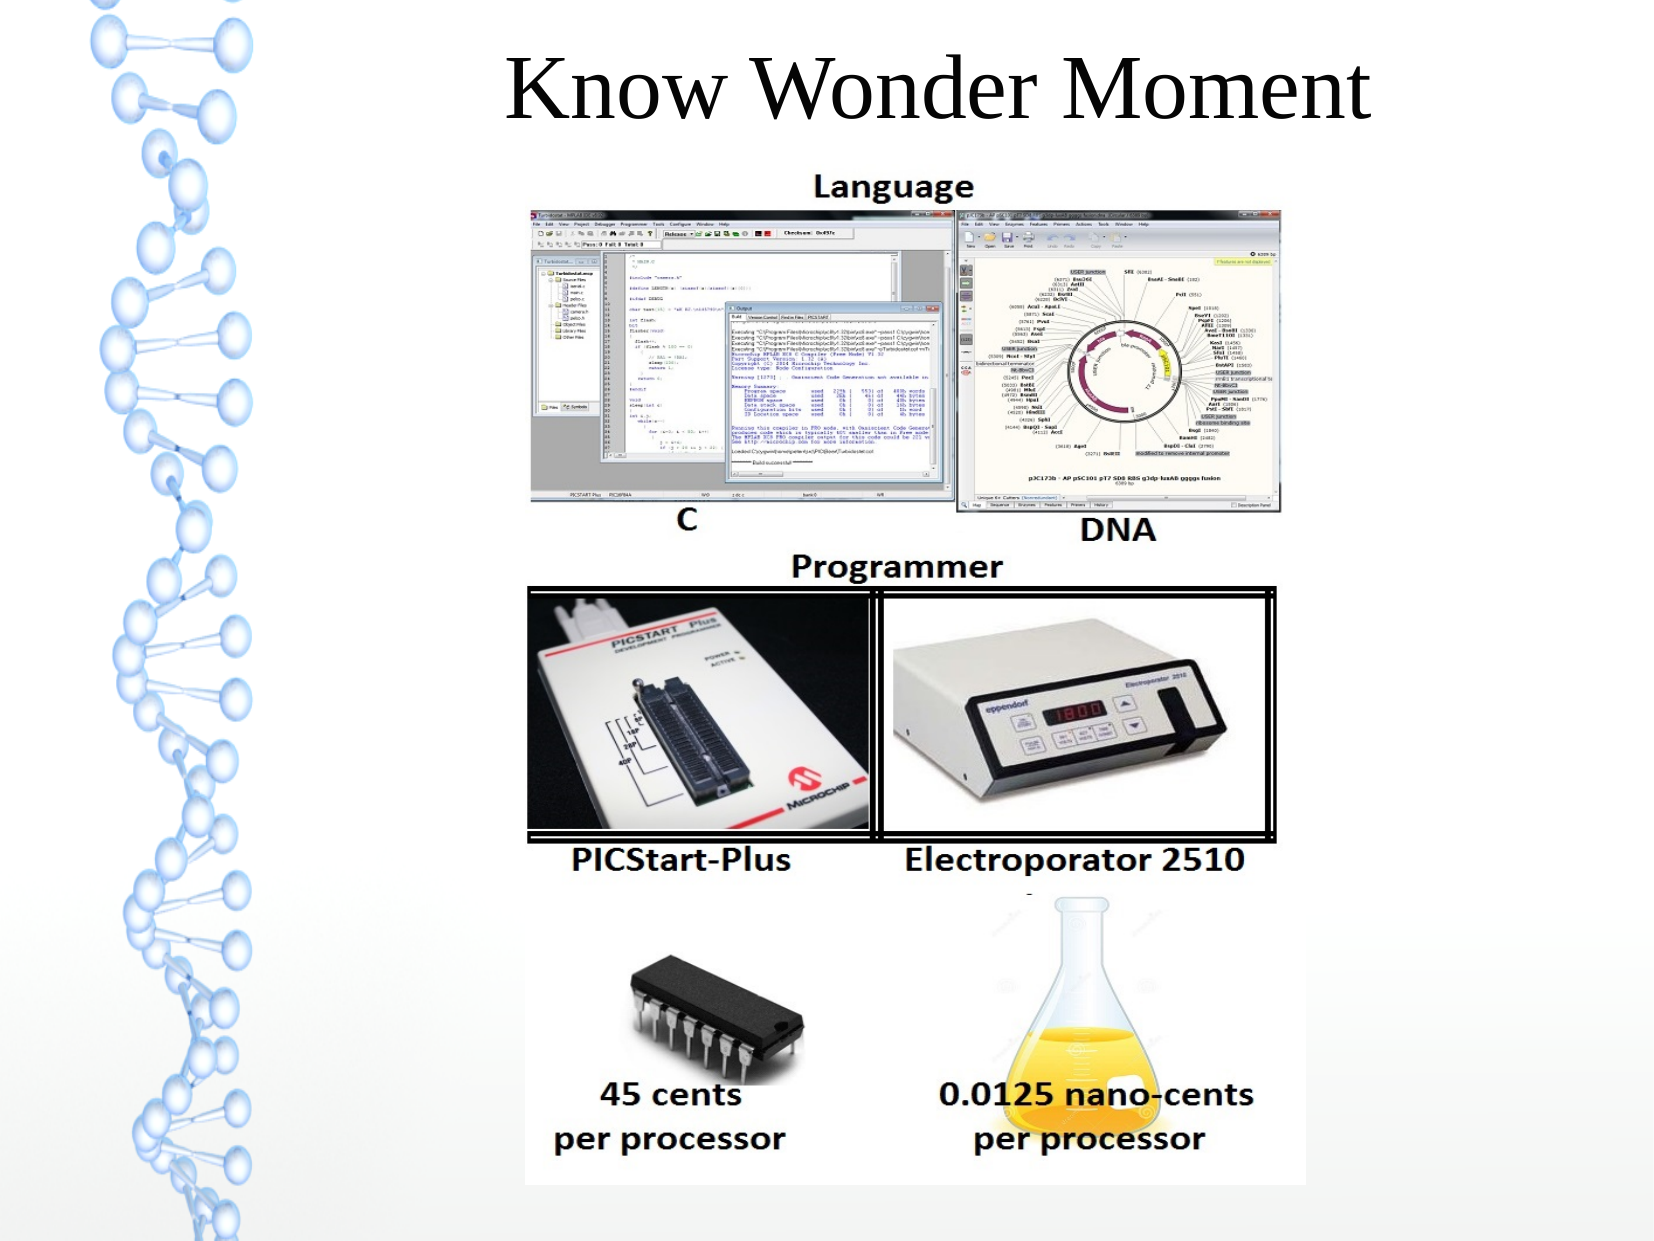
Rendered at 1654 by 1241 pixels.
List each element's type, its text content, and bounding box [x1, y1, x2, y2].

title Know Wonder Moment [274, 20, 1604, 151]
picture [0, 0, 1654, 1241]
